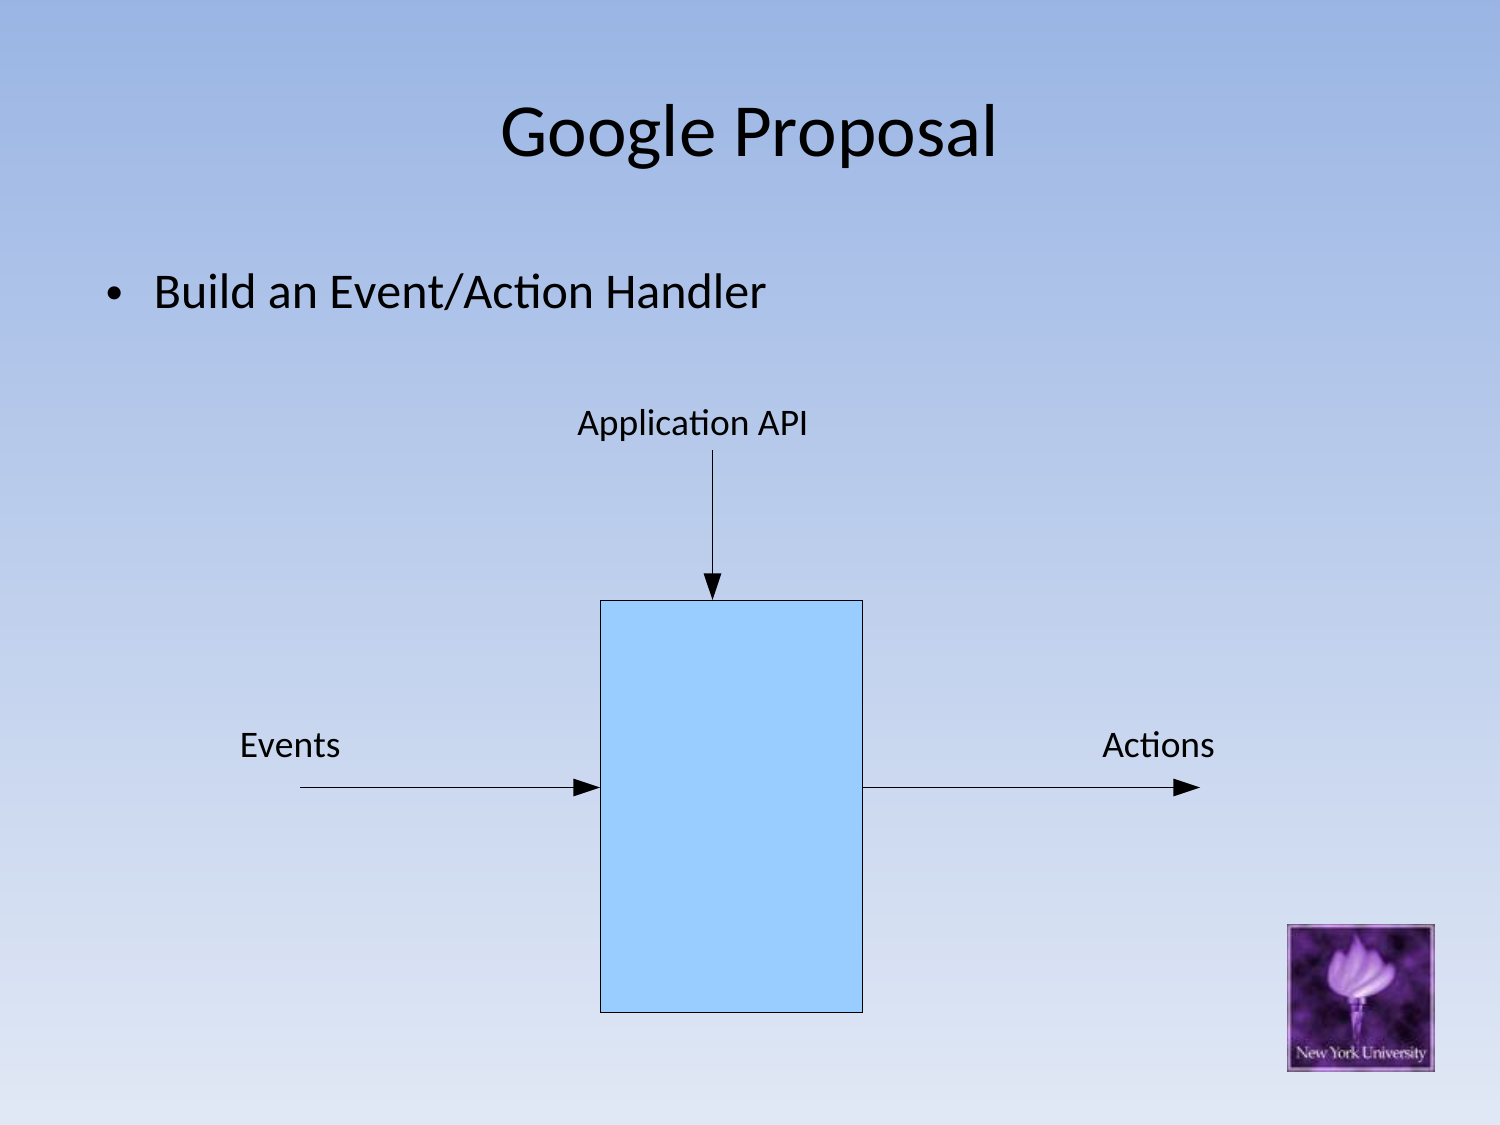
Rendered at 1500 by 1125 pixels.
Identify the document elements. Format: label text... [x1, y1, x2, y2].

picture [1287, 924, 1435, 1072]
text_box Events [225, 712, 380, 773]
title Google Proposal [75, 51, 1425, 226]
text_box Actions [1087, 712, 1253, 773]
text_box Application API [562, 390, 868, 451]
list Build an Event/Action Handler [75, 263, 1425, 993]
text_box [600, 600, 863, 1013]
